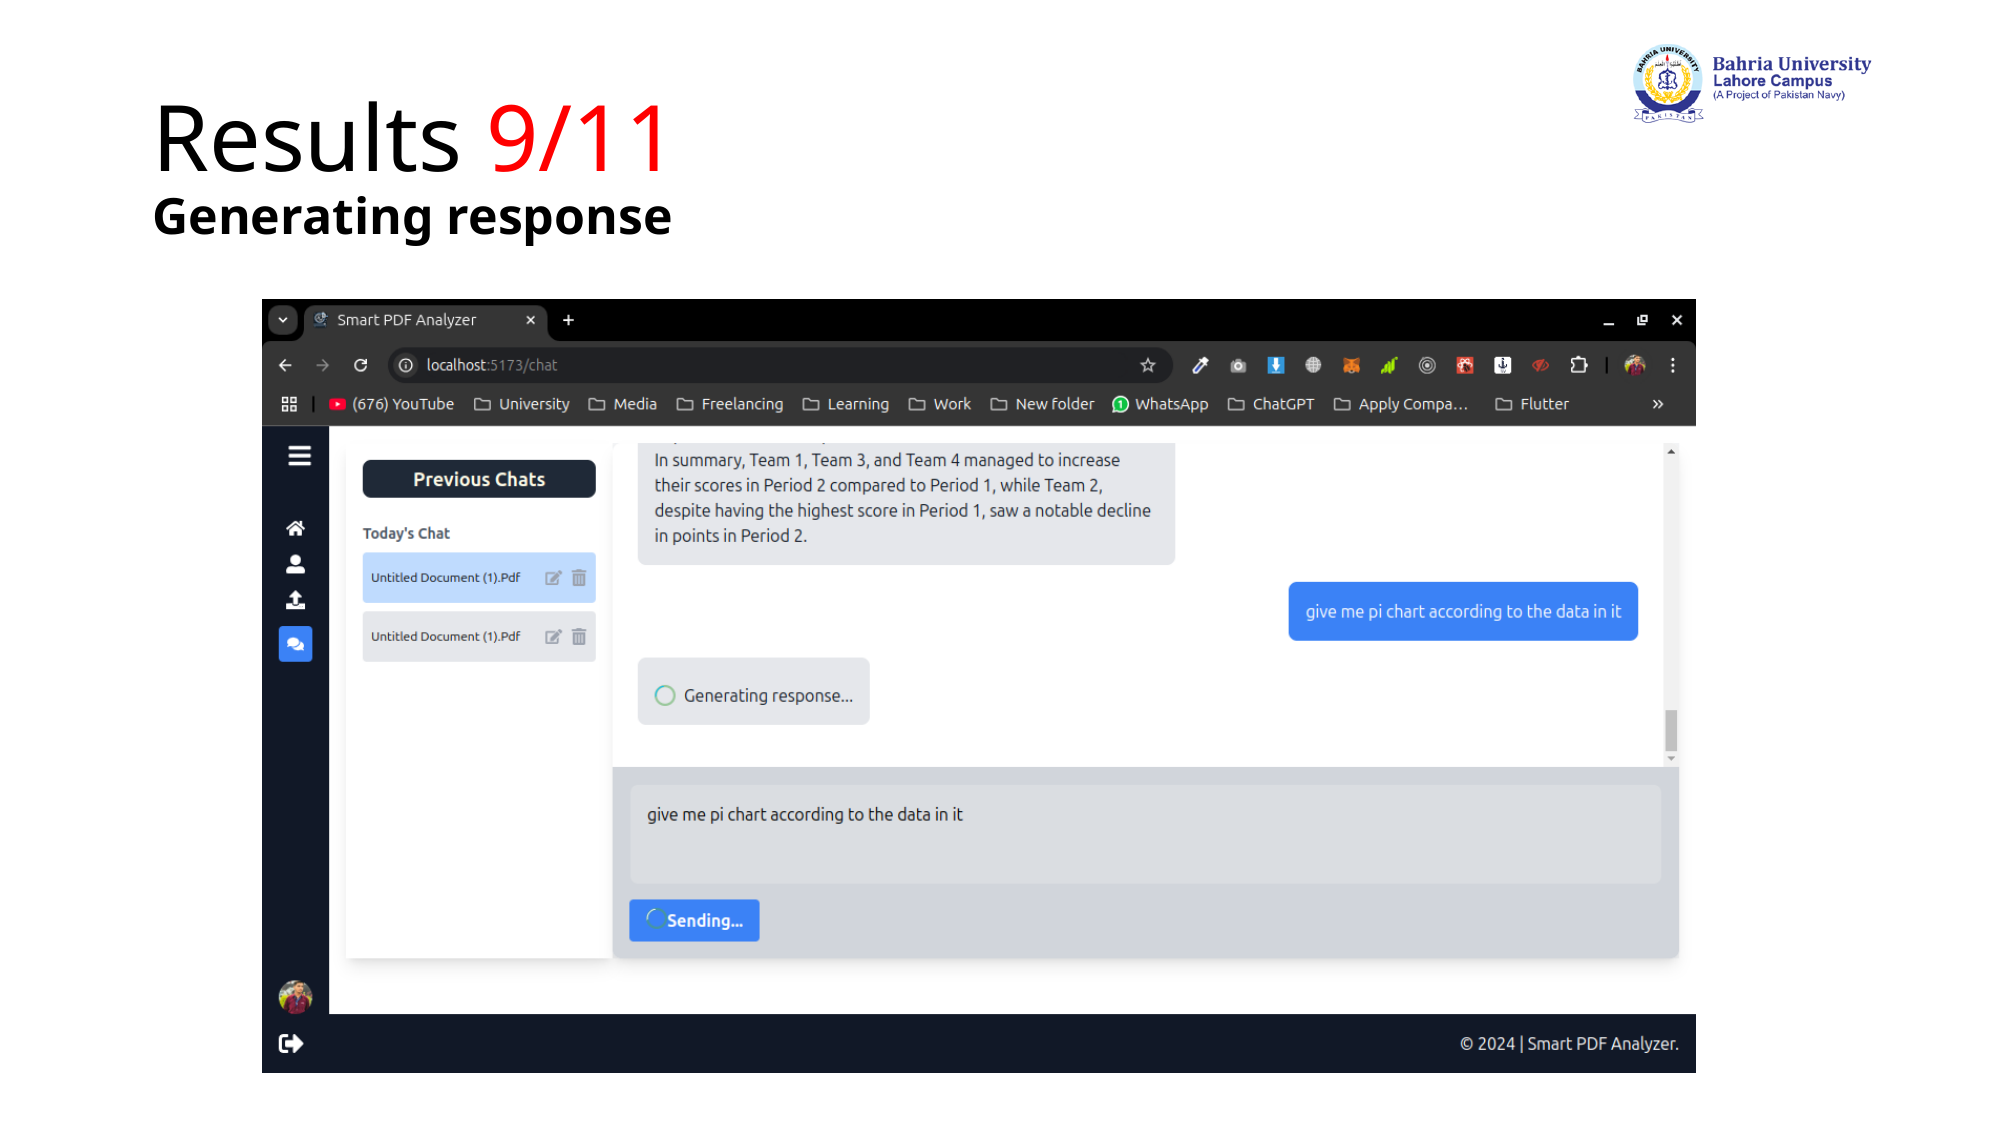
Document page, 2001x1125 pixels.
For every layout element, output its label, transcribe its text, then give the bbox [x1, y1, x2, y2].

title Results 9/11 Generating response [137, 59, 1863, 278]
picture [262, 299, 1696, 1073]
picture [1625, 41, 1952, 134]
